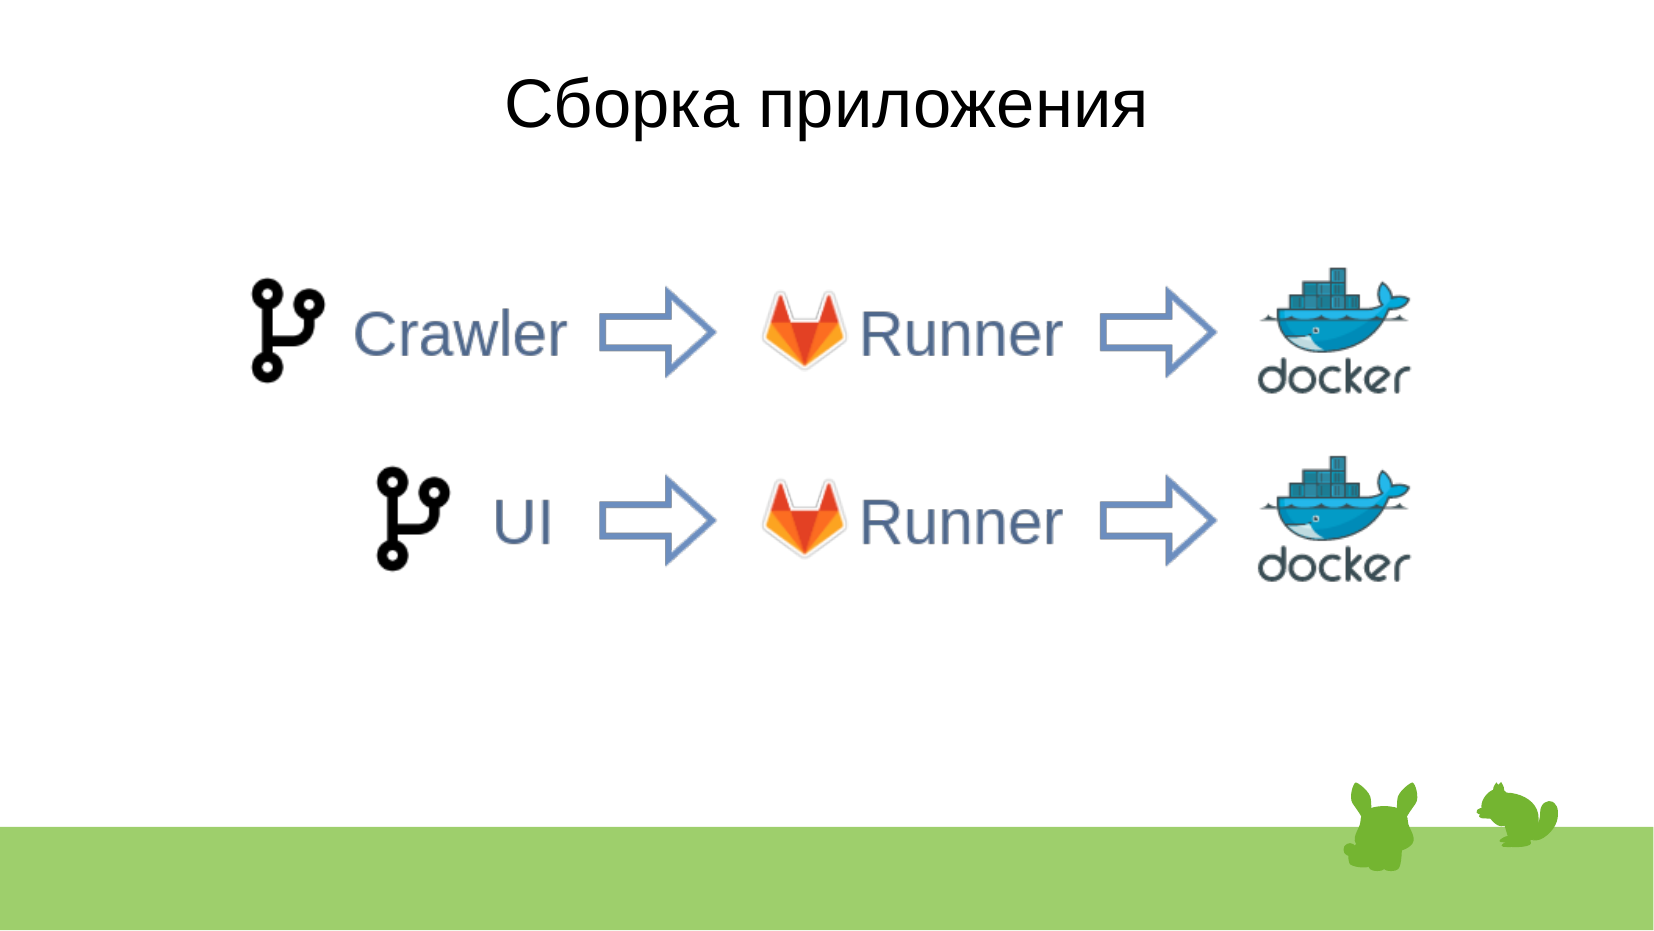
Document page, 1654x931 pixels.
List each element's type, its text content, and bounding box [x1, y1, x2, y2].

title Сборка приложения [88, 29, 1565, 178]
picture [226, 265, 1418, 585]
